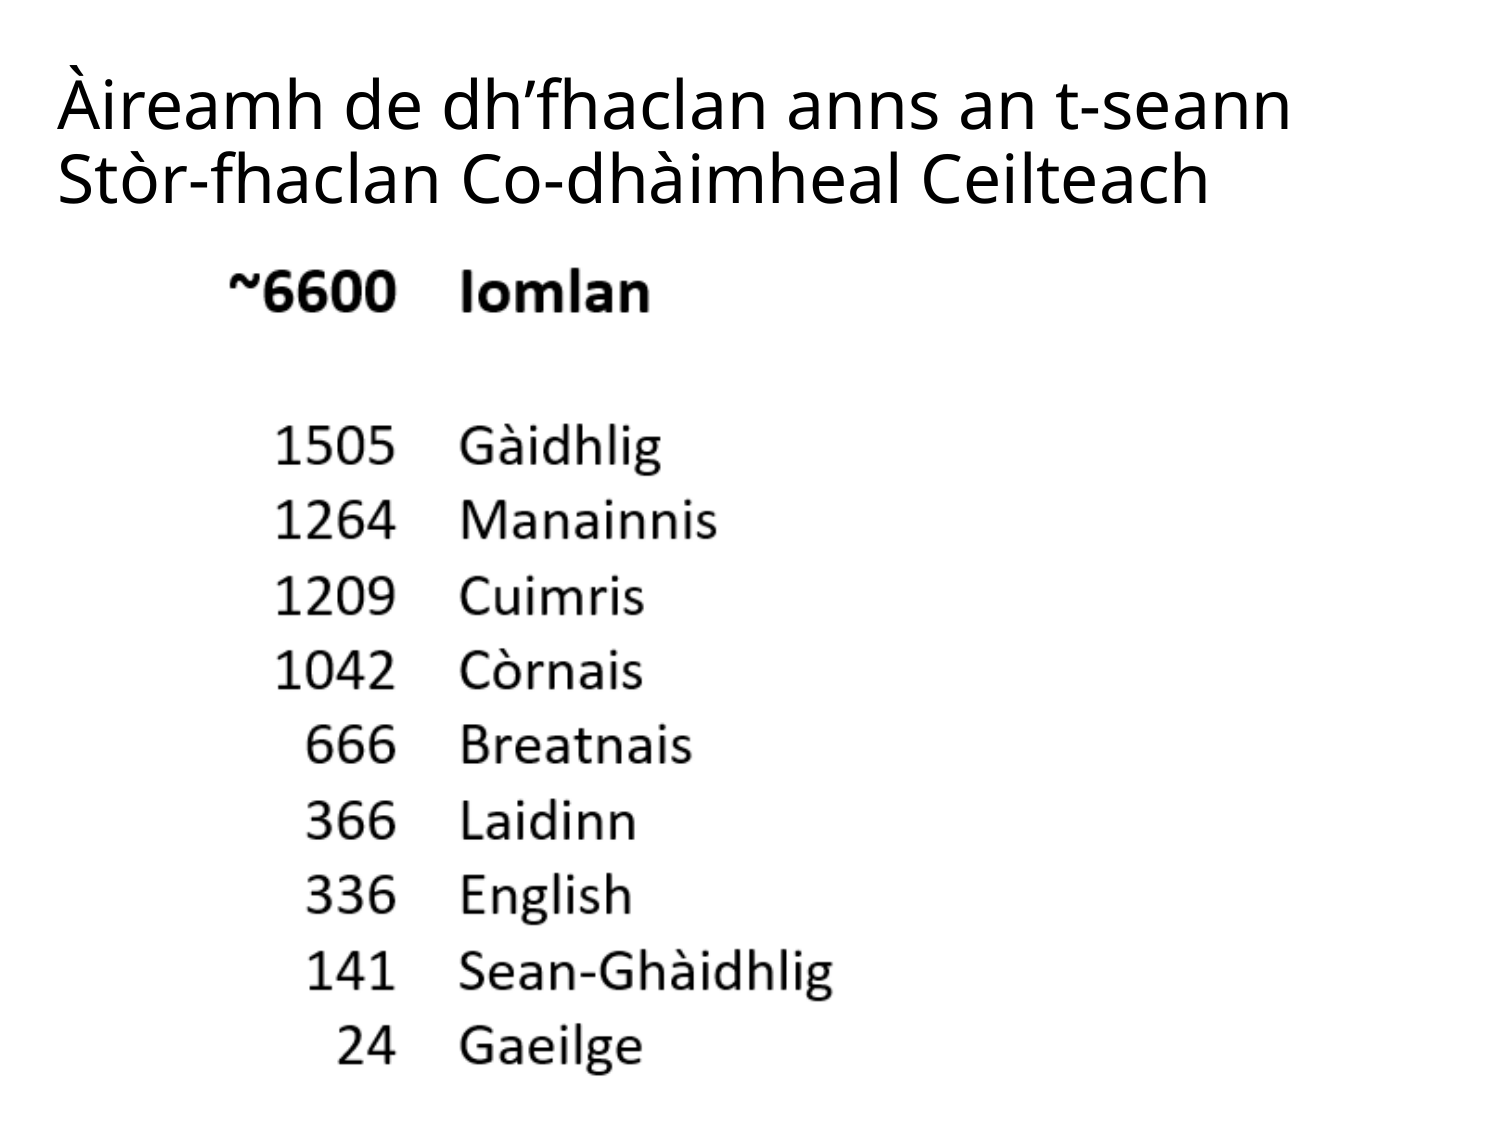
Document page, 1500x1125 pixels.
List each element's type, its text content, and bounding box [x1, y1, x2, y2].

picture [171, 233, 900, 1111]
title Àireamh de dhʼfhaclan anns an t-seann Stòr-fhaclan Co-dhàimheal Ceilteach [42, 36, 1386, 254]
